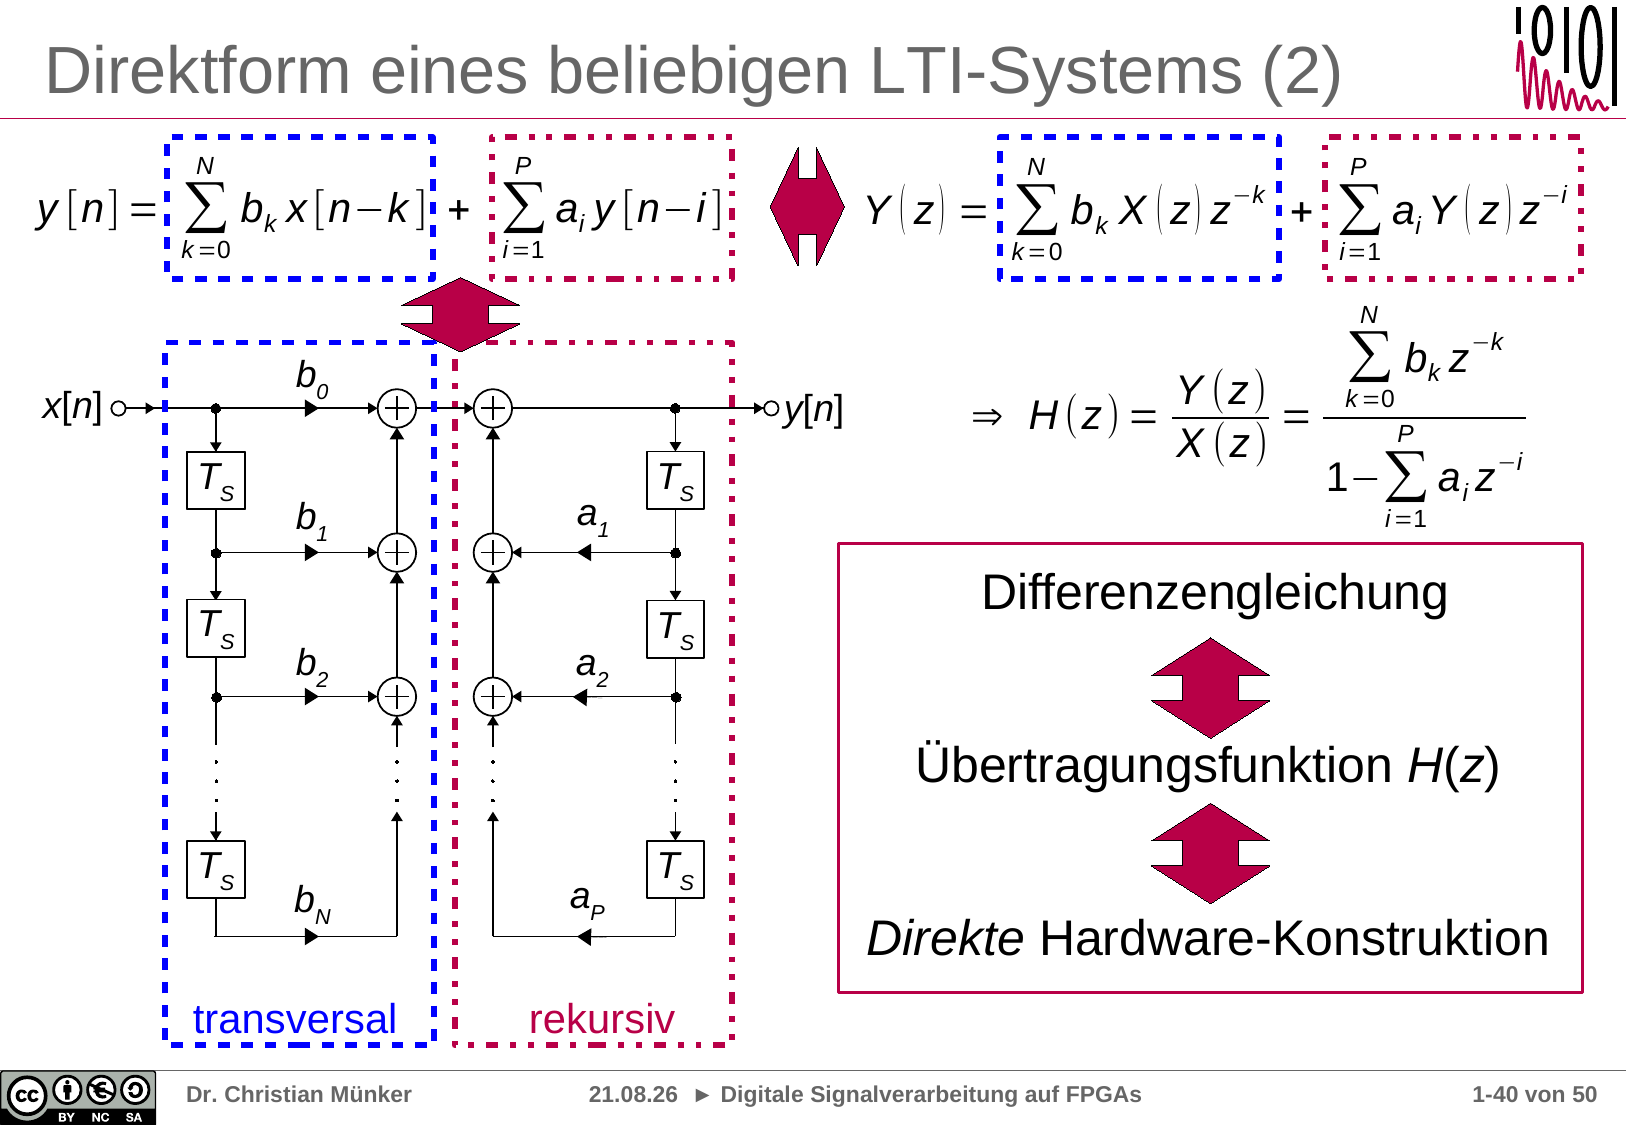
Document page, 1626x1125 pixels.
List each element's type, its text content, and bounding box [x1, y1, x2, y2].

text_box [377, 533, 417, 572]
text_box [211, 692, 222, 703]
text_box y[n] [784, 386, 853, 435]
text_box b1 [295, 495, 333, 553]
text_box TS [187, 599, 245, 658]
text_box [670, 409, 680, 414]
text_box b2 [295, 641, 333, 699]
text_box [1151, 803, 1270, 904]
text_box [210, 403, 221, 414]
text_box [770, 147, 845, 266]
chart [944, 545, 1535, 555]
text_box a1 [576, 491, 615, 549]
text_box TS [646, 451, 705, 510]
text_box [1151, 637, 1270, 739]
text_box TS [187, 451, 245, 510]
text_box [670, 548, 681, 559]
text_box [377, 389, 417, 428]
text_box b0 [295, 353, 333, 411]
text_box [473, 533, 513, 572]
text_box TS [646, 840, 705, 899]
text_box [473, 389, 513, 428]
text_box a2 [575, 641, 613, 697]
text_box TS [186, 840, 245, 899]
chart [29, 151, 729, 265]
list rekursiv [442, 986, 762, 1052]
text_box [211, 548, 222, 559]
text_box TS [646, 600, 705, 659]
list transversal [171, 986, 420, 1052]
chart [944, 301, 1535, 542]
picture [1512, 0, 1624, 114]
title Direktform eines beliebigen LTI-Systems (2) [44, 10, 1424, 138]
text_box [670, 403, 680, 407]
text_box bN [294, 878, 336, 936]
text_box x[n] [42, 384, 112, 432]
text_box [377, 677, 417, 716]
text_box [401, 277, 520, 352]
text_box aP [569, 874, 609, 933]
text_box [473, 677, 512, 716]
text_box Differenzengleichung Übertragungsfunktion H(z) Direkte Hardware-Konstruktion [850, 555, 1571, 987]
chart [856, 153, 1576, 267]
text_box [671, 692, 682, 703]
